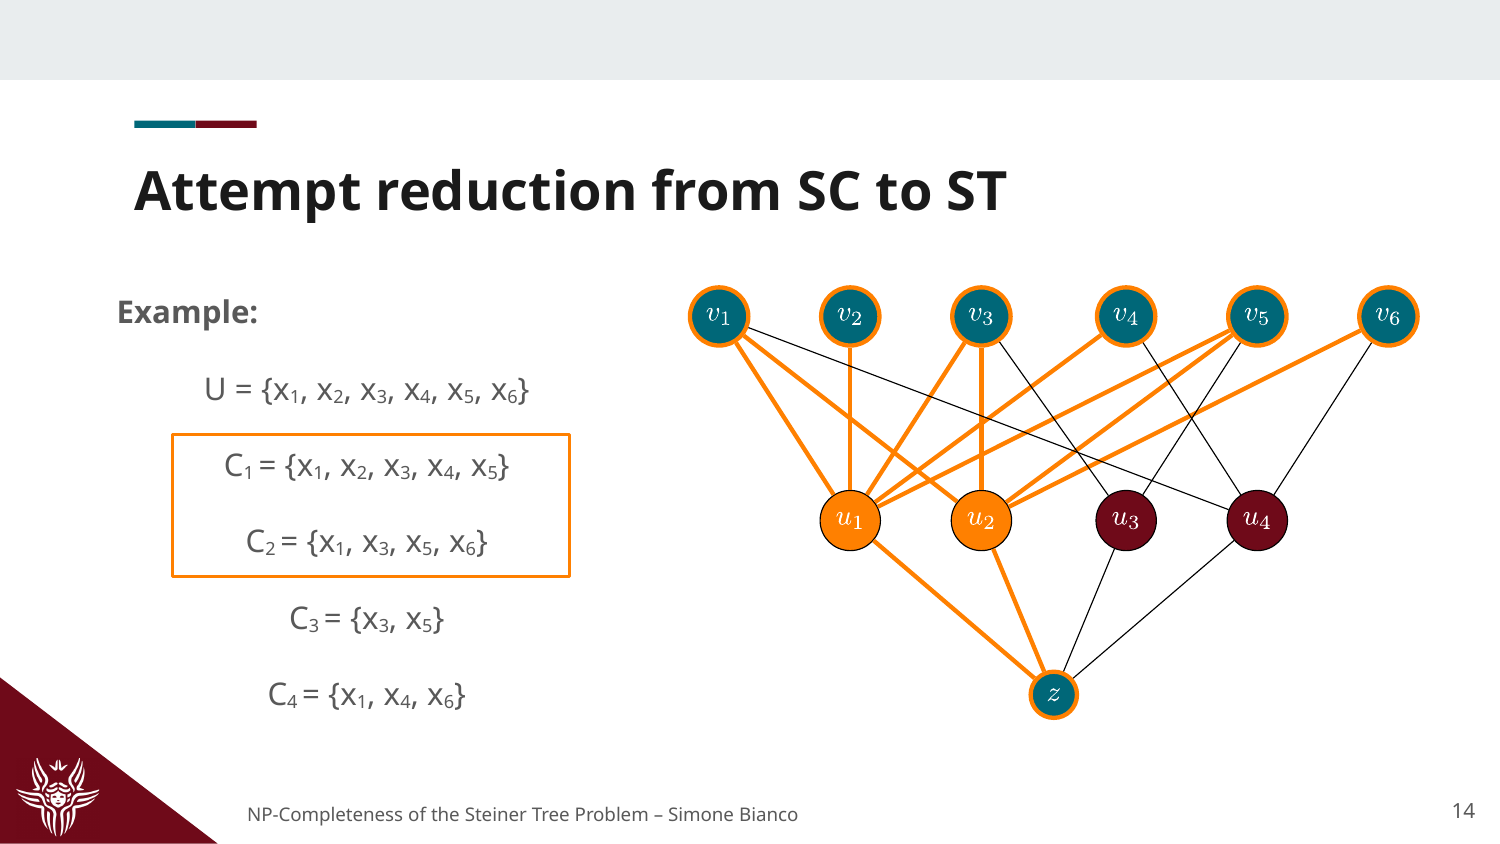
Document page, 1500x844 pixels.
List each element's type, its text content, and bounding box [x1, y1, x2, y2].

list Example: U = {x1, x2, x3, x4, x5, x6} C1 = {x1, x2, x3, x4, x5} C2 = {x1, x3, x5, x6} C3 = {x3, x5} C4 = {x1, x4, x6} [101, 272, 632, 715]
subtitle NP-Completeness of the Steiner Tree Problem – Simone Bianco [232, 783, 1193, 839]
slide_number <number> [1400, 779, 1491, 844]
title Attempt reduction from SC to ST [119, 141, 1381, 230]
picture [687, 285, 1420, 721]
picture [16, 758, 100, 839]
